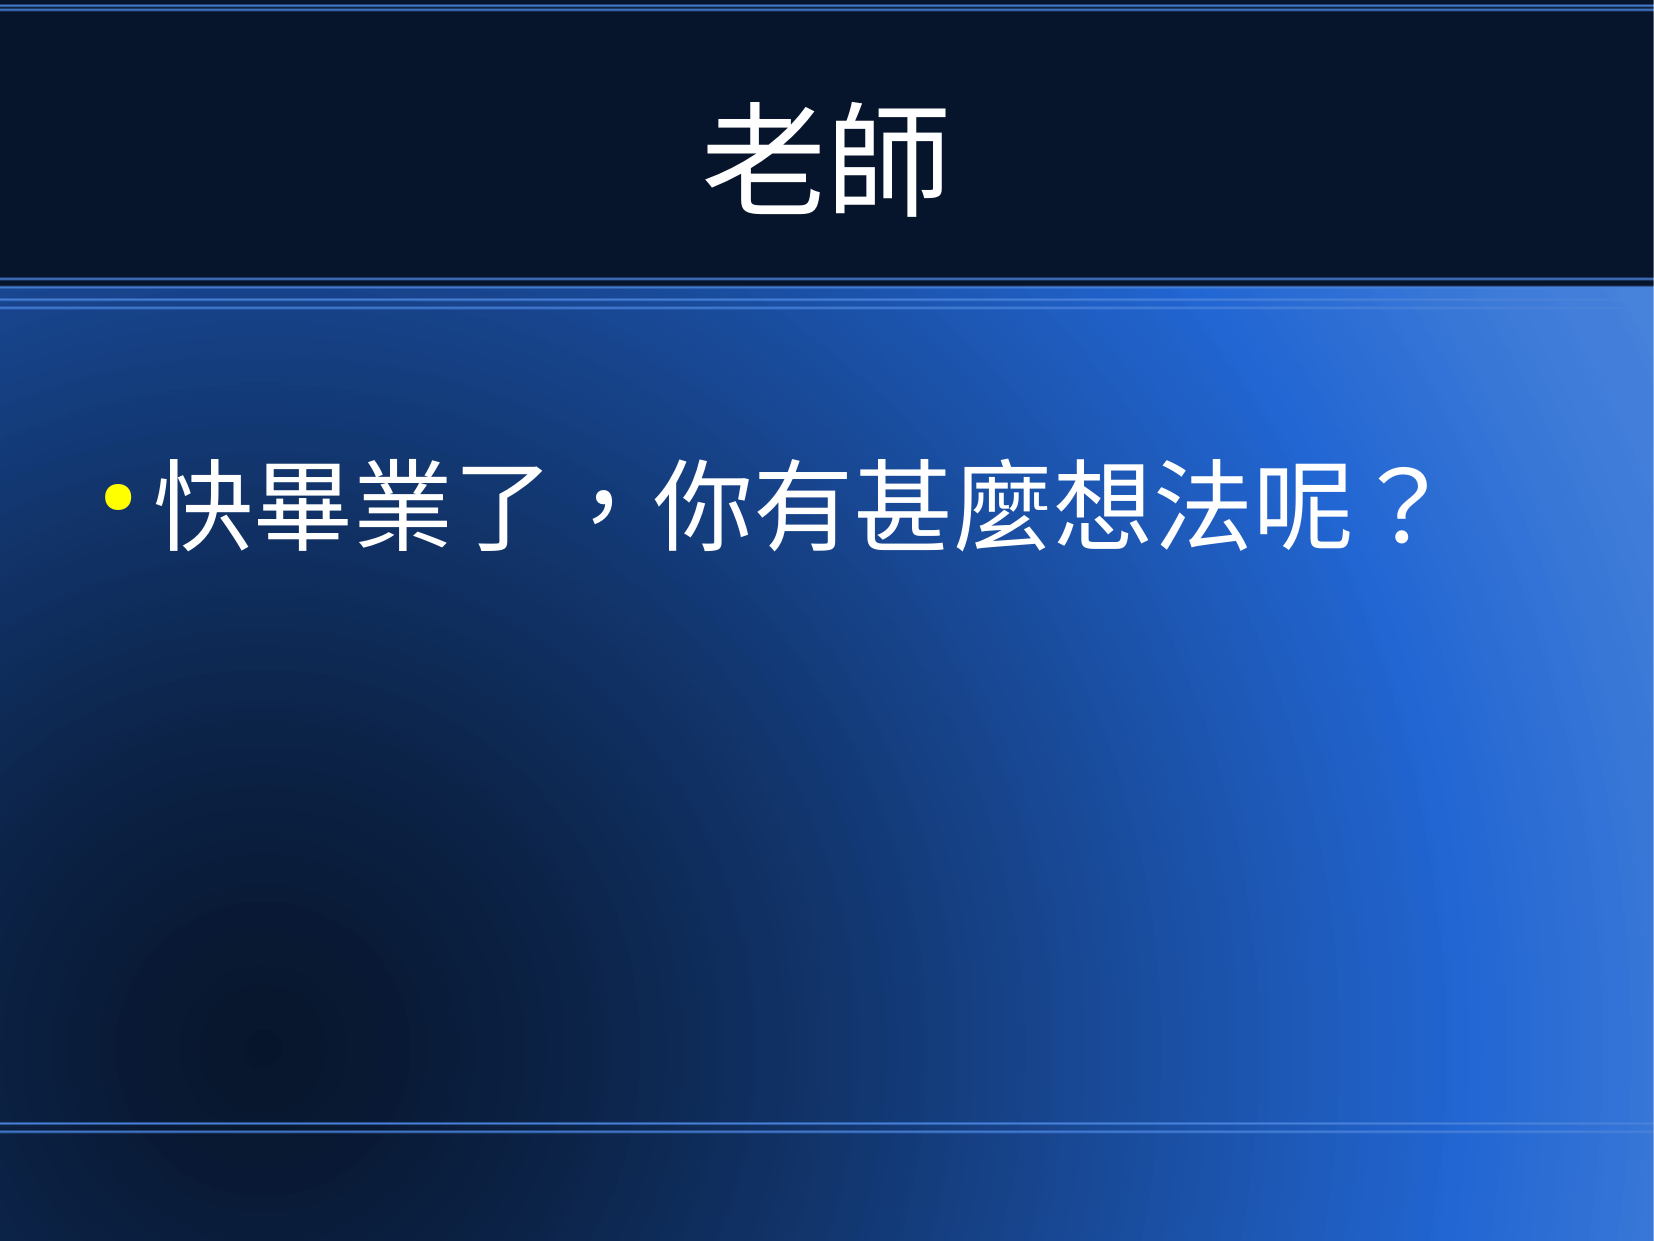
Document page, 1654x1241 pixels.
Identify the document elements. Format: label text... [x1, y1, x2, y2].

picture [0, 0, 1654, 1241]
title 老師 [82, 49, 1571, 257]
list 快畢業了，你有甚麼想法呢？ [82, 355, 1571, 1241]
